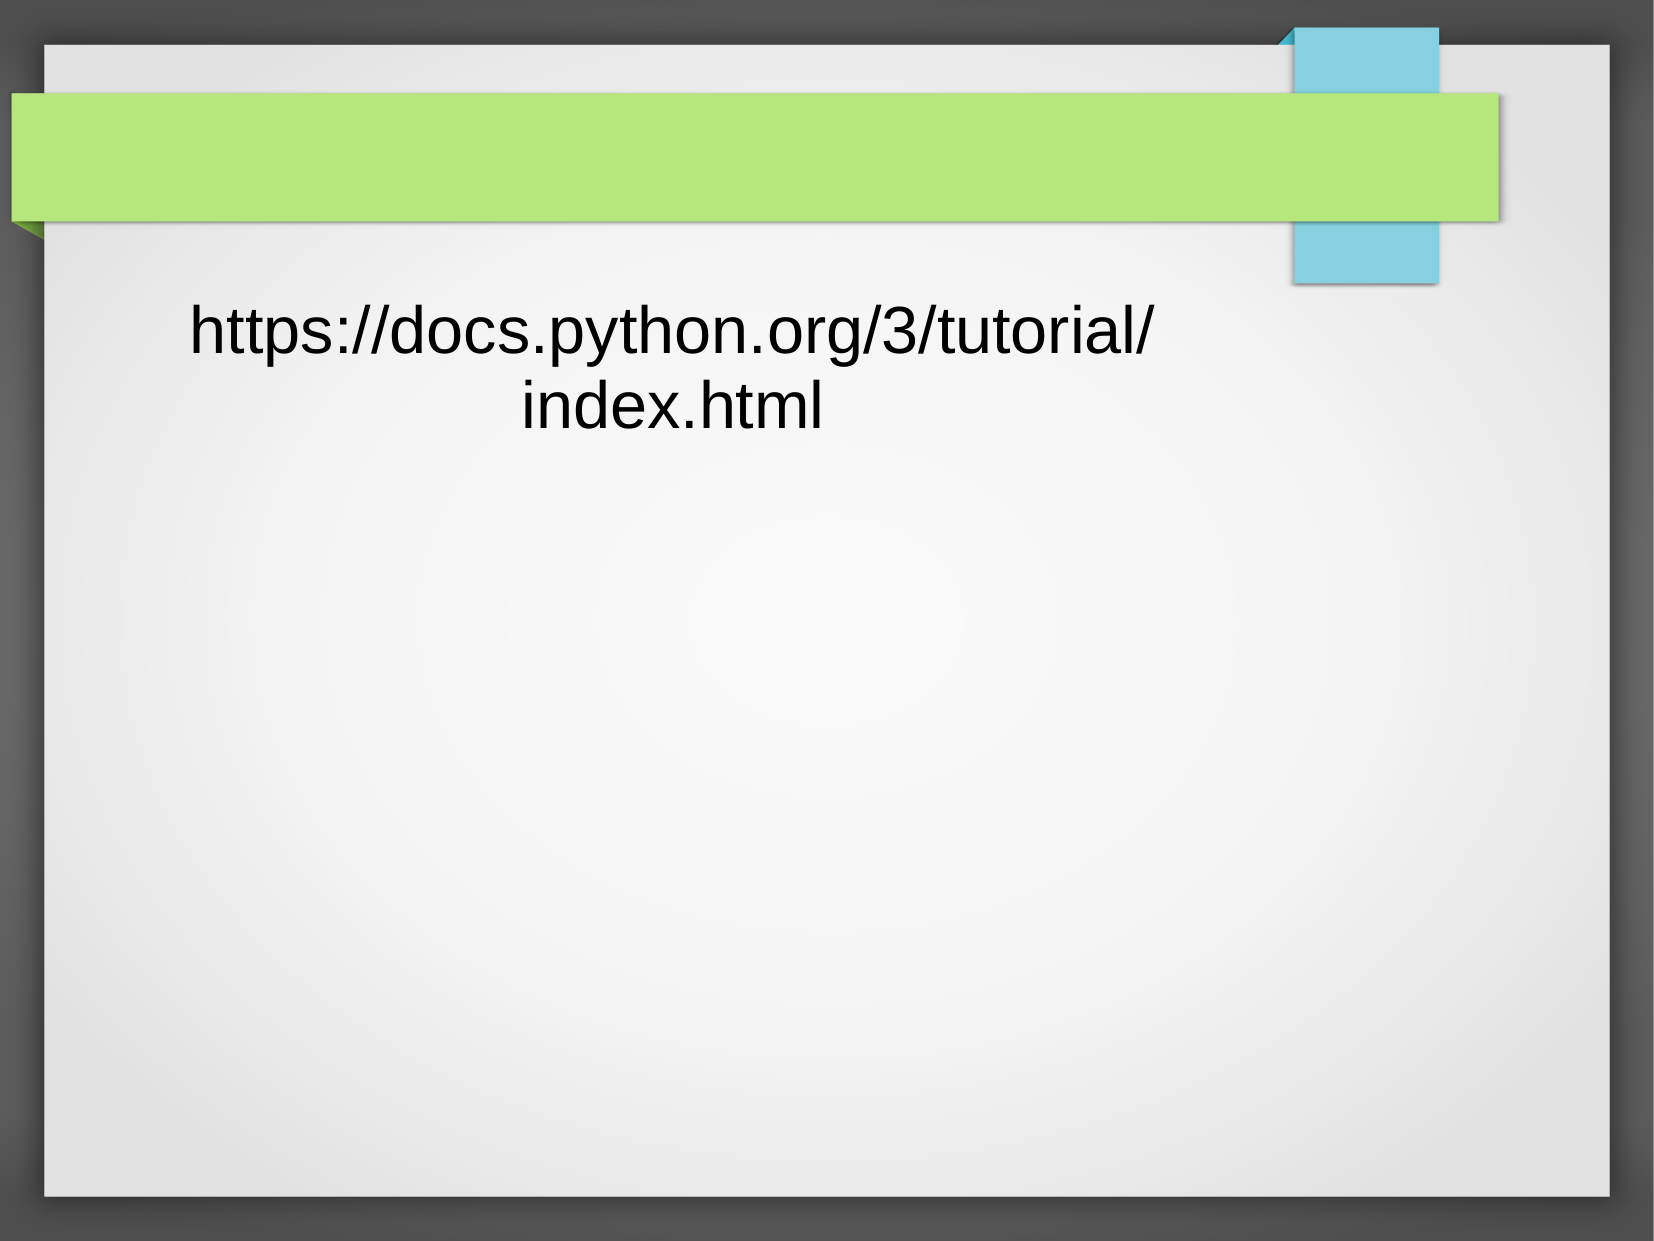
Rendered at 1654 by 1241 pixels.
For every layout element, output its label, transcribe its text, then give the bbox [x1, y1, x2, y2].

subtitle https://docs.python.org/3/tutorial/index.html [82, 94, 1264, 643]
picture [0, 0, 1654, 1241]
